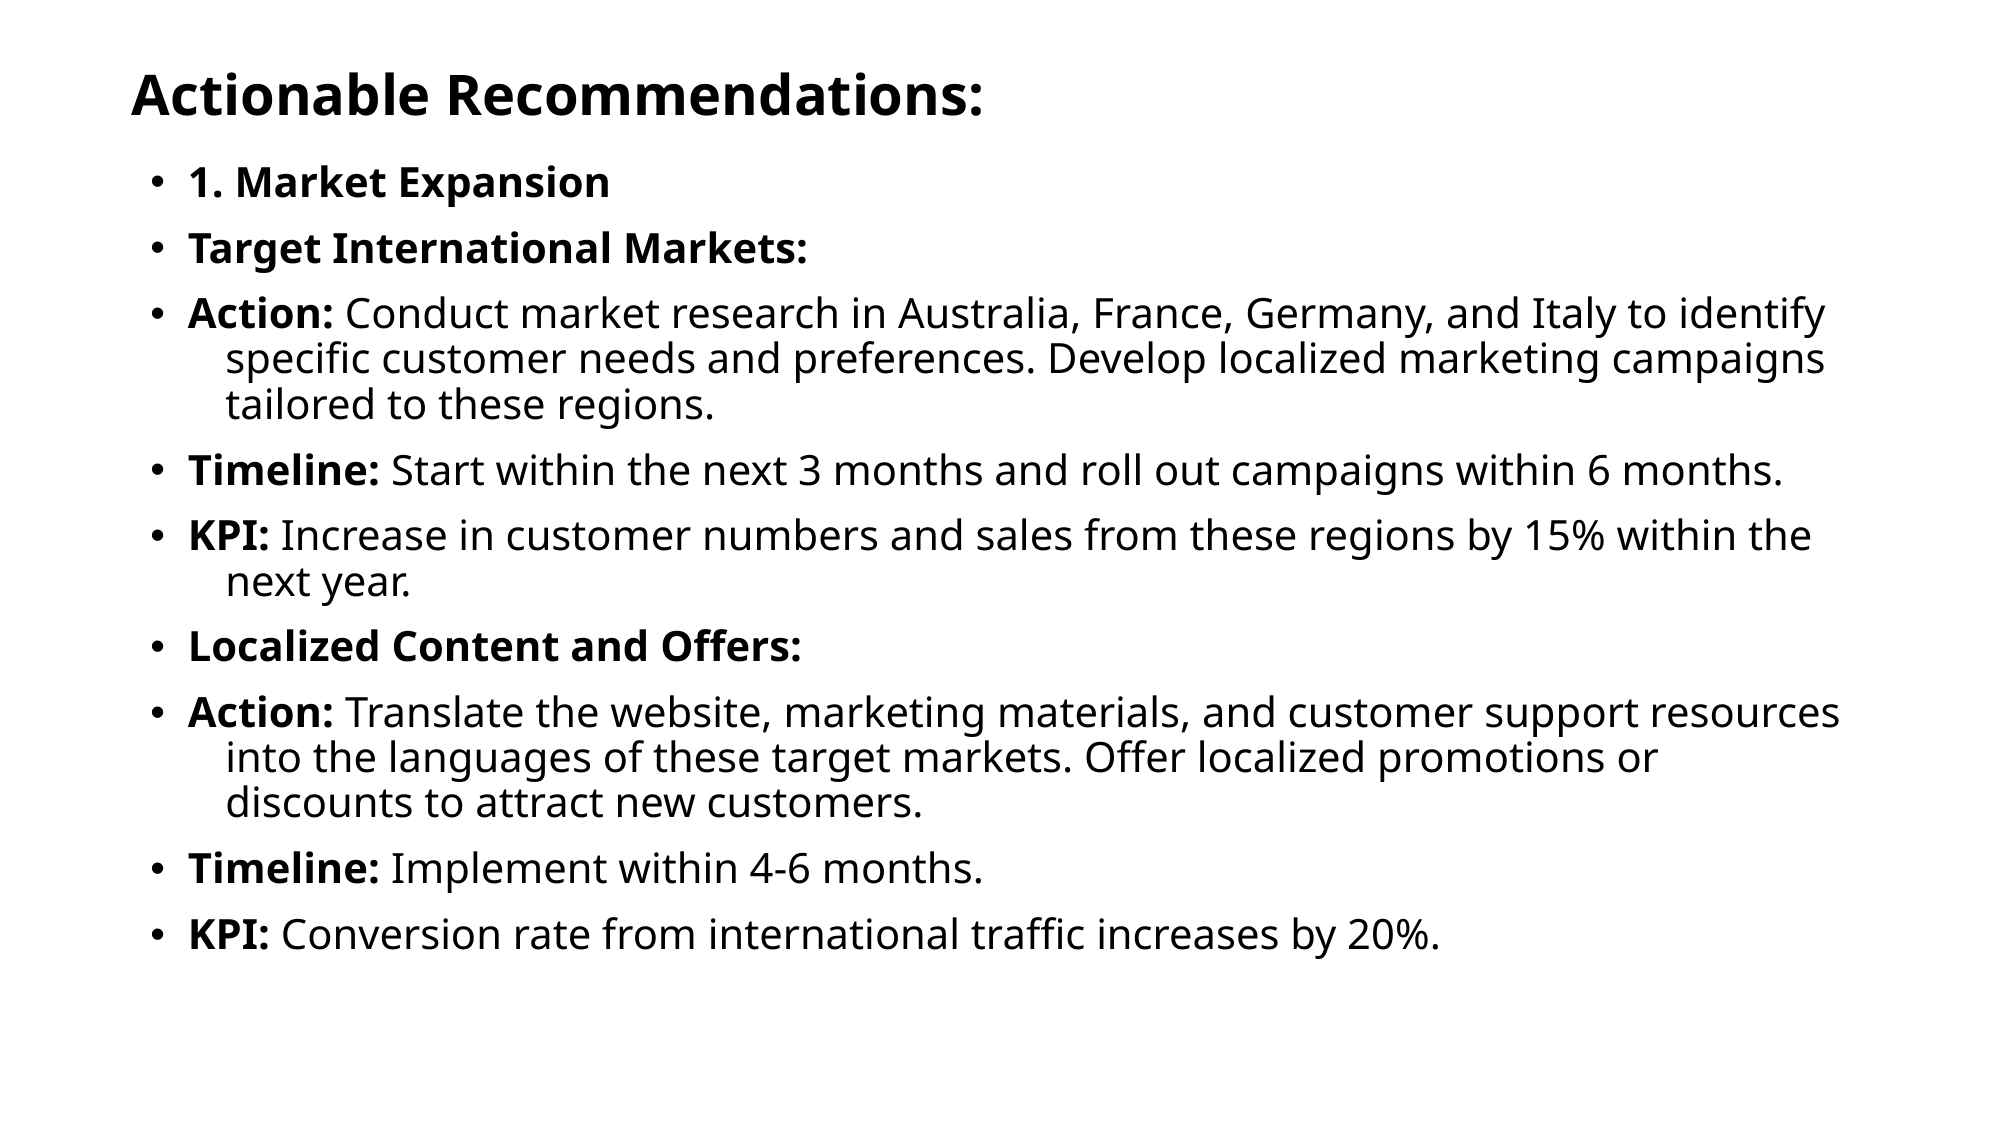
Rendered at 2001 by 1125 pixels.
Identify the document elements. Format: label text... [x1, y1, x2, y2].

title Actionable Recommendations: [116, 59, 1863, 136]
list 1. Market Expansion Target International Markets: Action: Conduct market research in Australia, France, Germany, and Italy to identify specific customer needs and preferences. Develop localized marketing campaigns tailored to these regions. Timeline: Start within the next 3 months and roll out campaigns within 6 months. KPI: Increase in customer numbers and sales from these regions by 15% within the next year. Localized Content and Offers: Action: Translate the website, marketing materials, and customer support resources into the languages of these target markets. Offer localized promotions or discounts to attract new customers. Timeline: Implement within 4-6 months. KPI: Conversion rate from international traffic increases by 20%. [135, 153, 1863, 1014]
